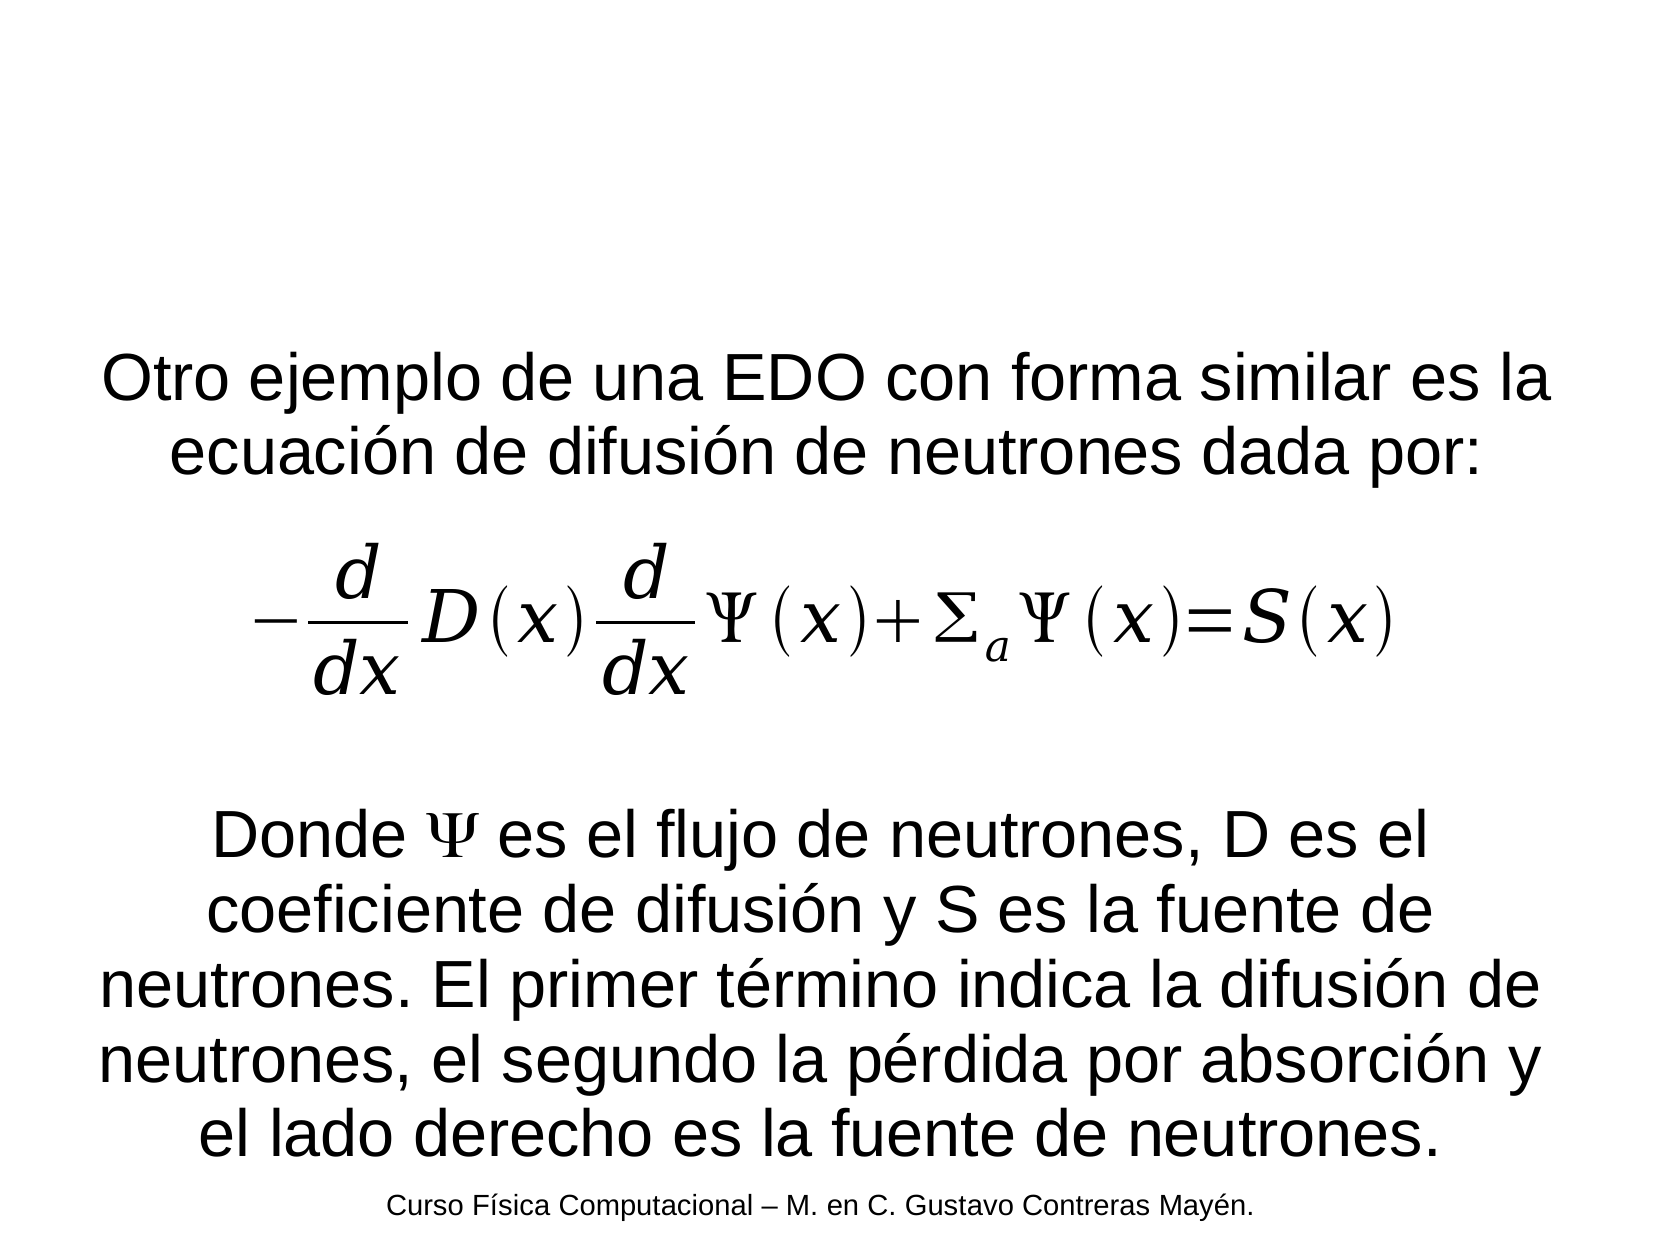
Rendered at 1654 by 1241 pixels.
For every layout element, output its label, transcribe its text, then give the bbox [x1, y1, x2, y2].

text_box Donde Y es el flujo de neutrones, D es el coeficiente de difusión y S es la fuente de neutrones. El primer término indica la difusión de neutrones, el segundo la pérdida por absorción y el lado derecho es la fuente de neutrones. [76, 793, 1565, 1175]
subtitle Otro ejemplo de una EDO con forma similar es la ecuación de difusión de neutrones dada por: [82, 297, 1571, 532]
chart [241, 531, 1404, 712]
